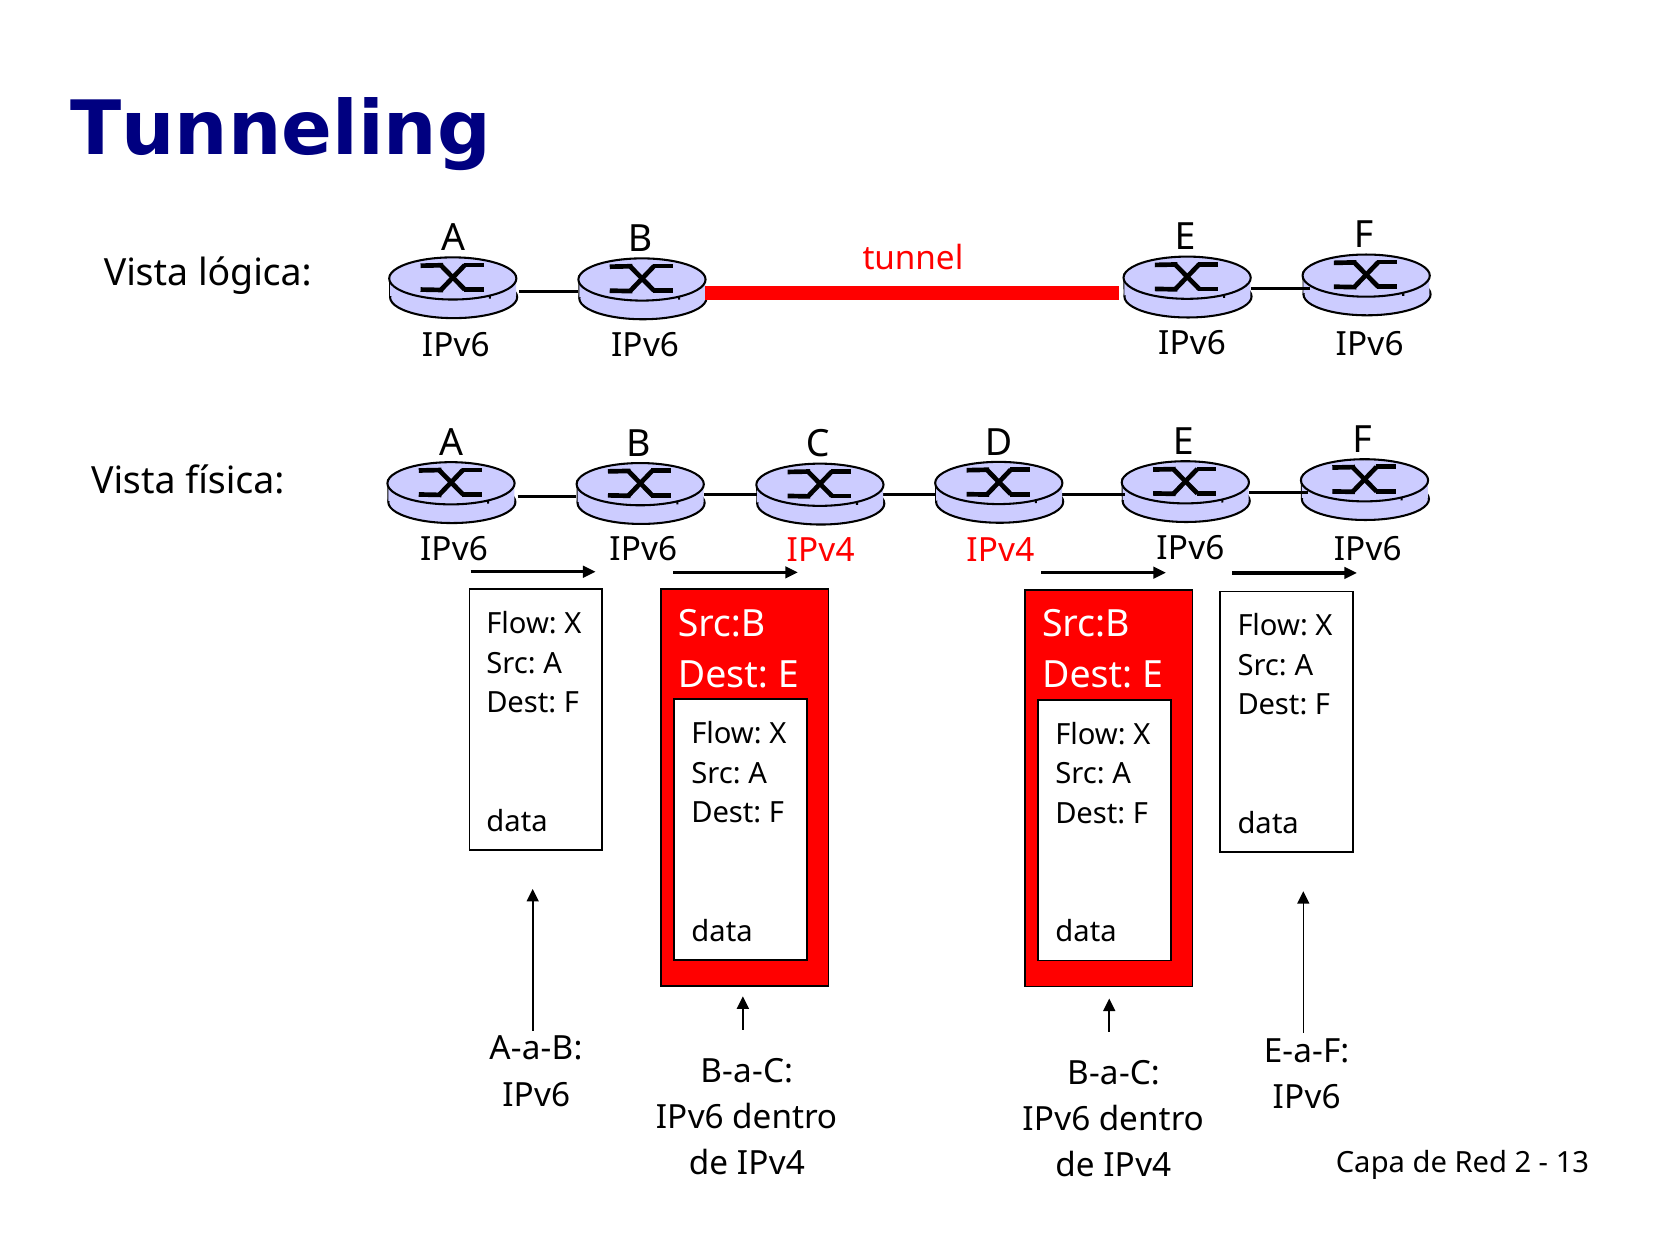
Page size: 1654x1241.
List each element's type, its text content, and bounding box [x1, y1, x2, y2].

text_box IPv6 [1320, 311, 1419, 374]
text_box [578, 260, 1119, 313]
text_box [756, 465, 885, 517]
text_box Flow: X Src: A Dest: F data [1222, 597, 1348, 850]
text_box [1121, 462, 1250, 516]
text_box tunnel [847, 225, 979, 288]
text_box IPv6 [1141, 515, 1240, 578]
text_box B [611, 408, 666, 475]
text_box IPv4 [951, 518, 1050, 580]
text_box IPv6 [407, 312, 505, 374]
text_box Flow: X Src: A Dest: F data [676, 706, 802, 958]
text_box [469, 589, 602, 850]
text_box [935, 464, 1064, 518]
text_box A-a-B: IPv6 [474, 1016, 598, 1124]
text_box Src:B Dest: E [1027, 588, 1178, 707]
text_box [576, 464, 705, 518]
text_box D [970, 407, 1028, 474]
text_box [1302, 255, 1431, 311]
text_box B [613, 203, 668, 271]
text_box IPv6 [405, 516, 503, 579]
text_box Vista física: [76, 446, 300, 513]
text_box E-a-F: IPv6 [1248, 1018, 1365, 1127]
text_box IPv6 [596, 312, 694, 374]
text_box IPv4 [771, 517, 870, 580]
text_box IPv6 [594, 517, 693, 579]
text_box B-a-C: IPv6 dentro de IPv4 [641, 1038, 853, 1193]
text_box [1220, 591, 1353, 853]
text_box E [1158, 406, 1209, 474]
text_box C [791, 408, 845, 476]
text_box Flow: X Src: A Dest: F data [1040, 707, 1166, 958]
text_box A [424, 407, 479, 475]
text_box F [1337, 404, 1387, 472]
text_box Src:B Dest: E [663, 588, 814, 706]
text_box IPv6 [1143, 311, 1242, 373]
text_box E [1159, 201, 1211, 269]
text_box B-a-C: IPv6 dentro de IPv4 [1007, 1040, 1220, 1195]
text_box [1025, 589, 1193, 987]
text_box [387, 464, 516, 517]
title Tunneling [55, 38, 1462, 218]
text_box F [1339, 199, 1389, 267]
text_box [1300, 460, 1429, 516]
text_box [1123, 258, 1252, 312]
text_box A [426, 202, 480, 270]
text_box Vista lógica: [88, 237, 327, 305]
text_box [389, 259, 518, 312]
text_box [661, 589, 829, 986]
text_box Flow: X Src: A Dest: F data [471, 594, 597, 848]
text_box IPv6 [1319, 516, 1417, 578]
